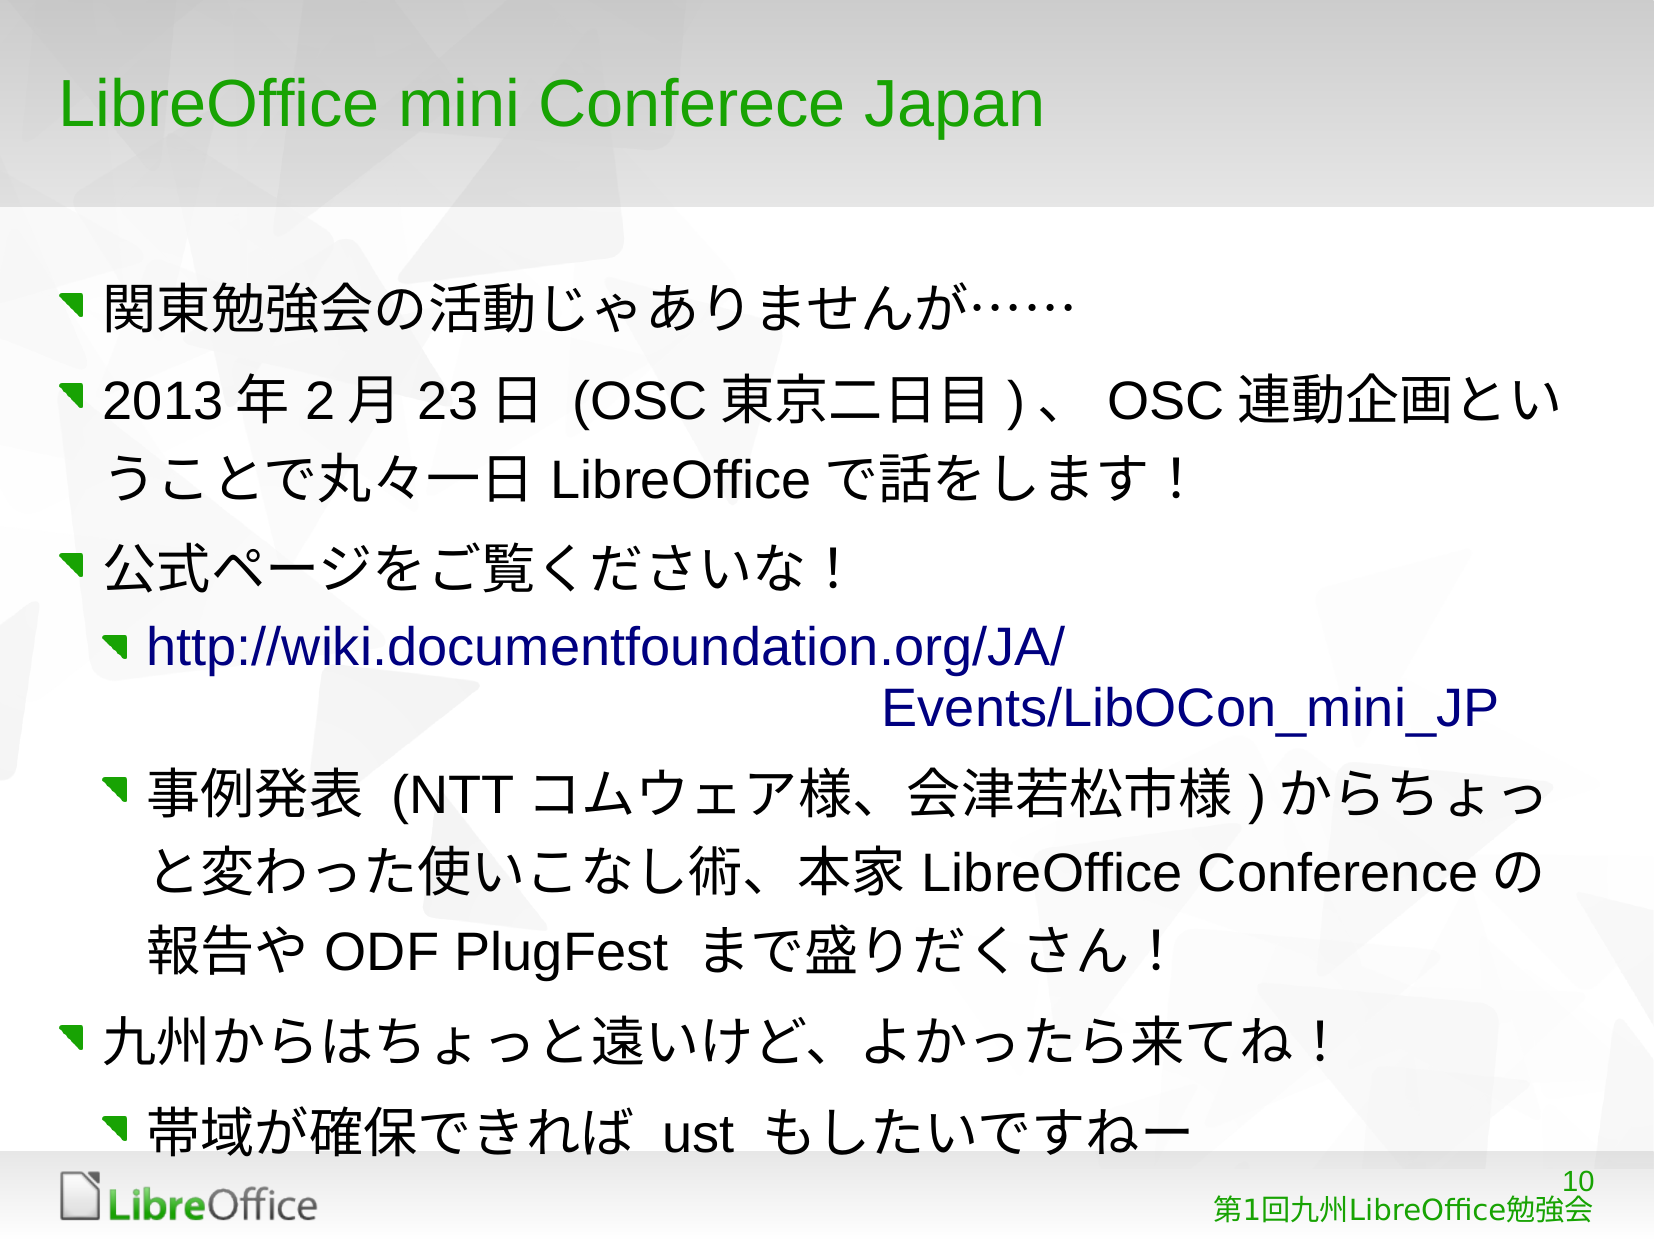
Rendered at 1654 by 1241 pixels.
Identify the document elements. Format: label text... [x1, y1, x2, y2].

picture [102, 1116, 127, 1141]
picture [0, 0, 783, 931]
picture [41, 1152, 337, 1240]
picture [59, 1025, 83, 1050]
title LibreOffice mini Conferece Japan [59, 29, 1595, 178]
list 関東勉強会の活動じゃありませんが…… 2013年2月23日 (OSC東京二日目)、OSC連動企画ということで丸々一日LibreOfficeで話をします！ 公式ページをご覧くださいな！ http://wiki.documentfoundation.org/JA/ Events/LibOCon_mini_JP 事例発表 (NTTコムウェア様、会津若松市様)からちょっと変わった使いこなし術、本家LibreOffice Conferenceの報告やODF PlugFest まで盛りだくさん！ 九州からはちょっと遠いけど、よかったら来てね！ 帯域が確保できれば ust もしたいですねー [59, 265, 1595, 1000]
picture [915, 548, 1654, 1169]
